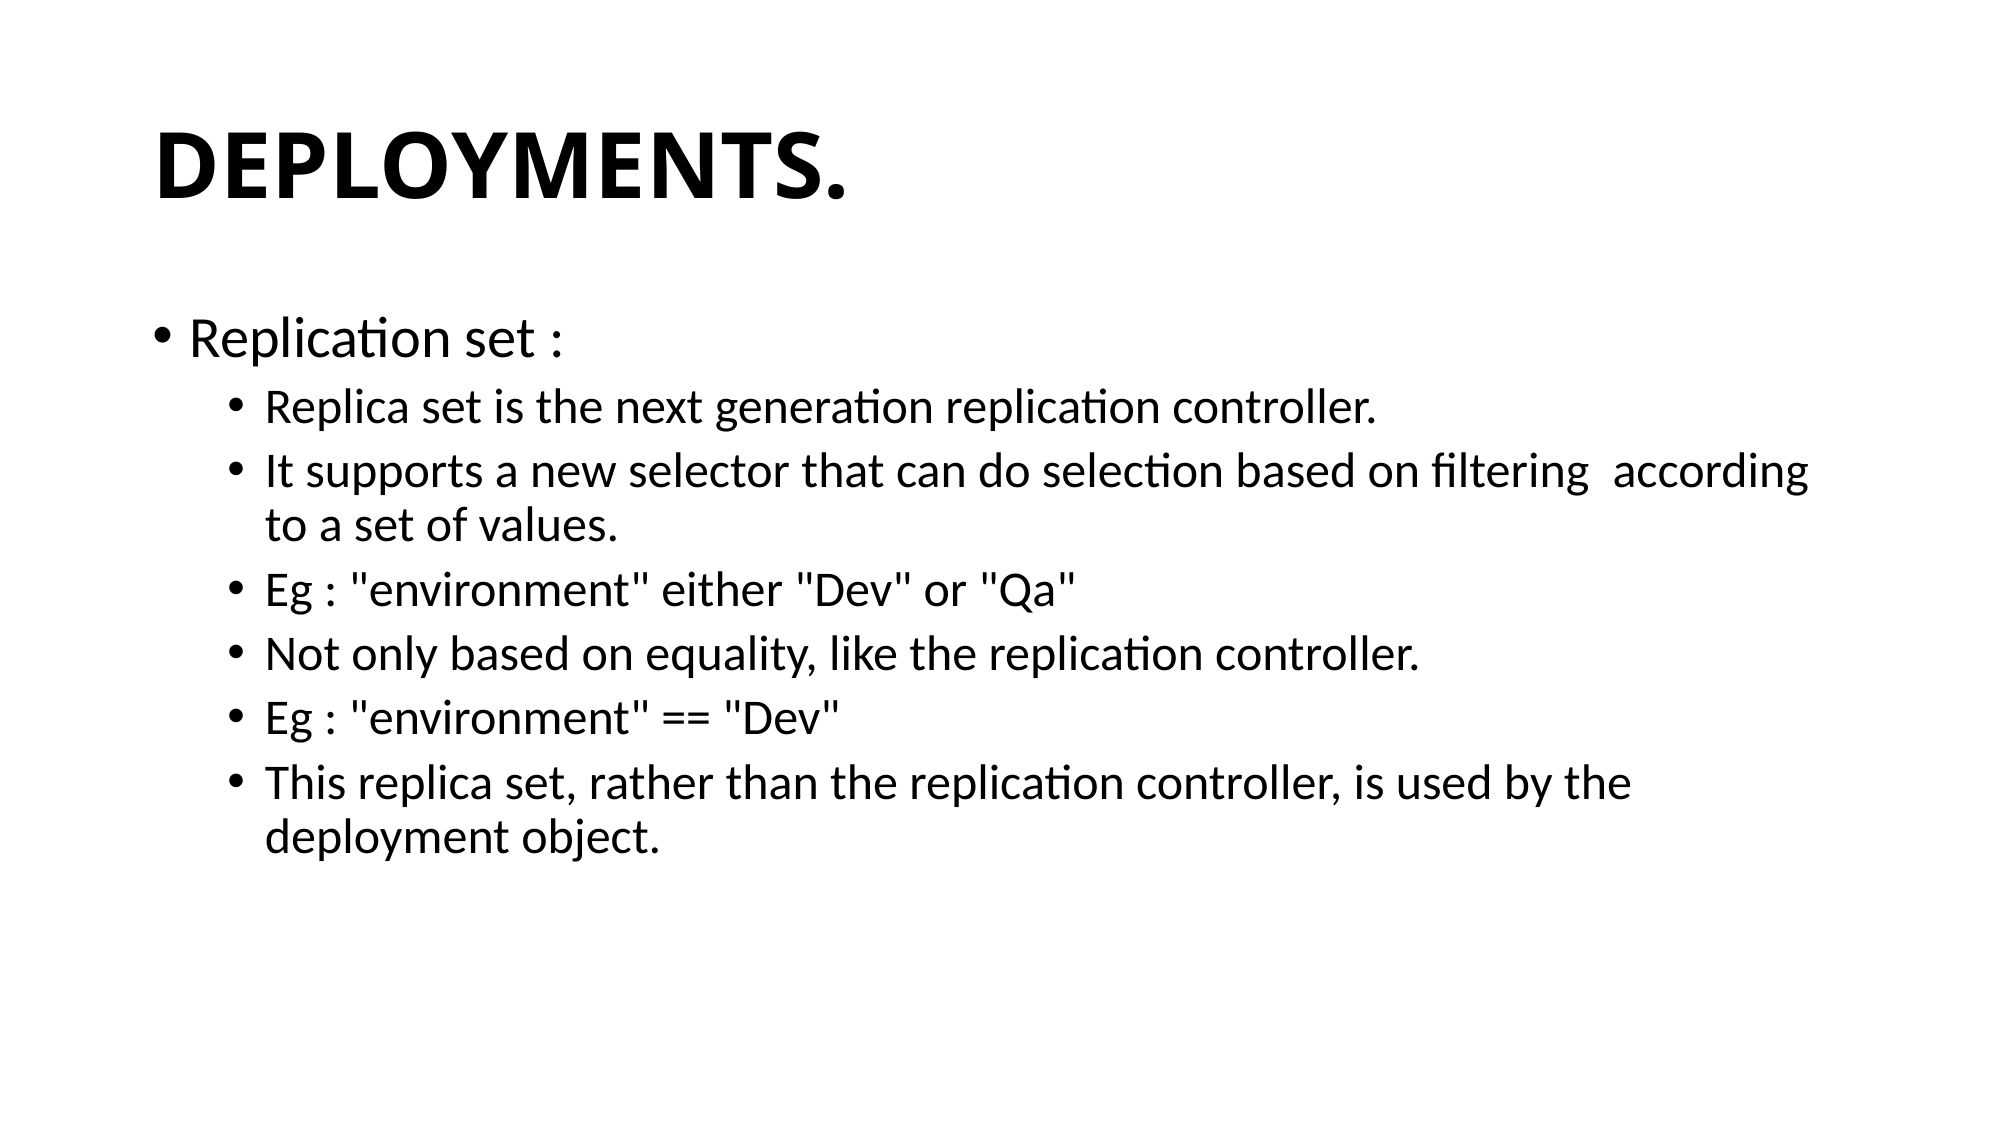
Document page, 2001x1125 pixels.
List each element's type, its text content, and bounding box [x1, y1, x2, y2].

list Replication set : Replica set is the next generation replication controller. It supports a new selector that can do selection based on filtering according to a set of values. Eg : "environment" either "Dev" or "Qa" Not only based on equality, like the replication controller. Eg : "environment" == "Dev" This replica set, rather than the replication controller, is used by the deployment object. [137, 299, 1863, 1014]
title DEPLOYMENTS. [137, 59, 1863, 278]
